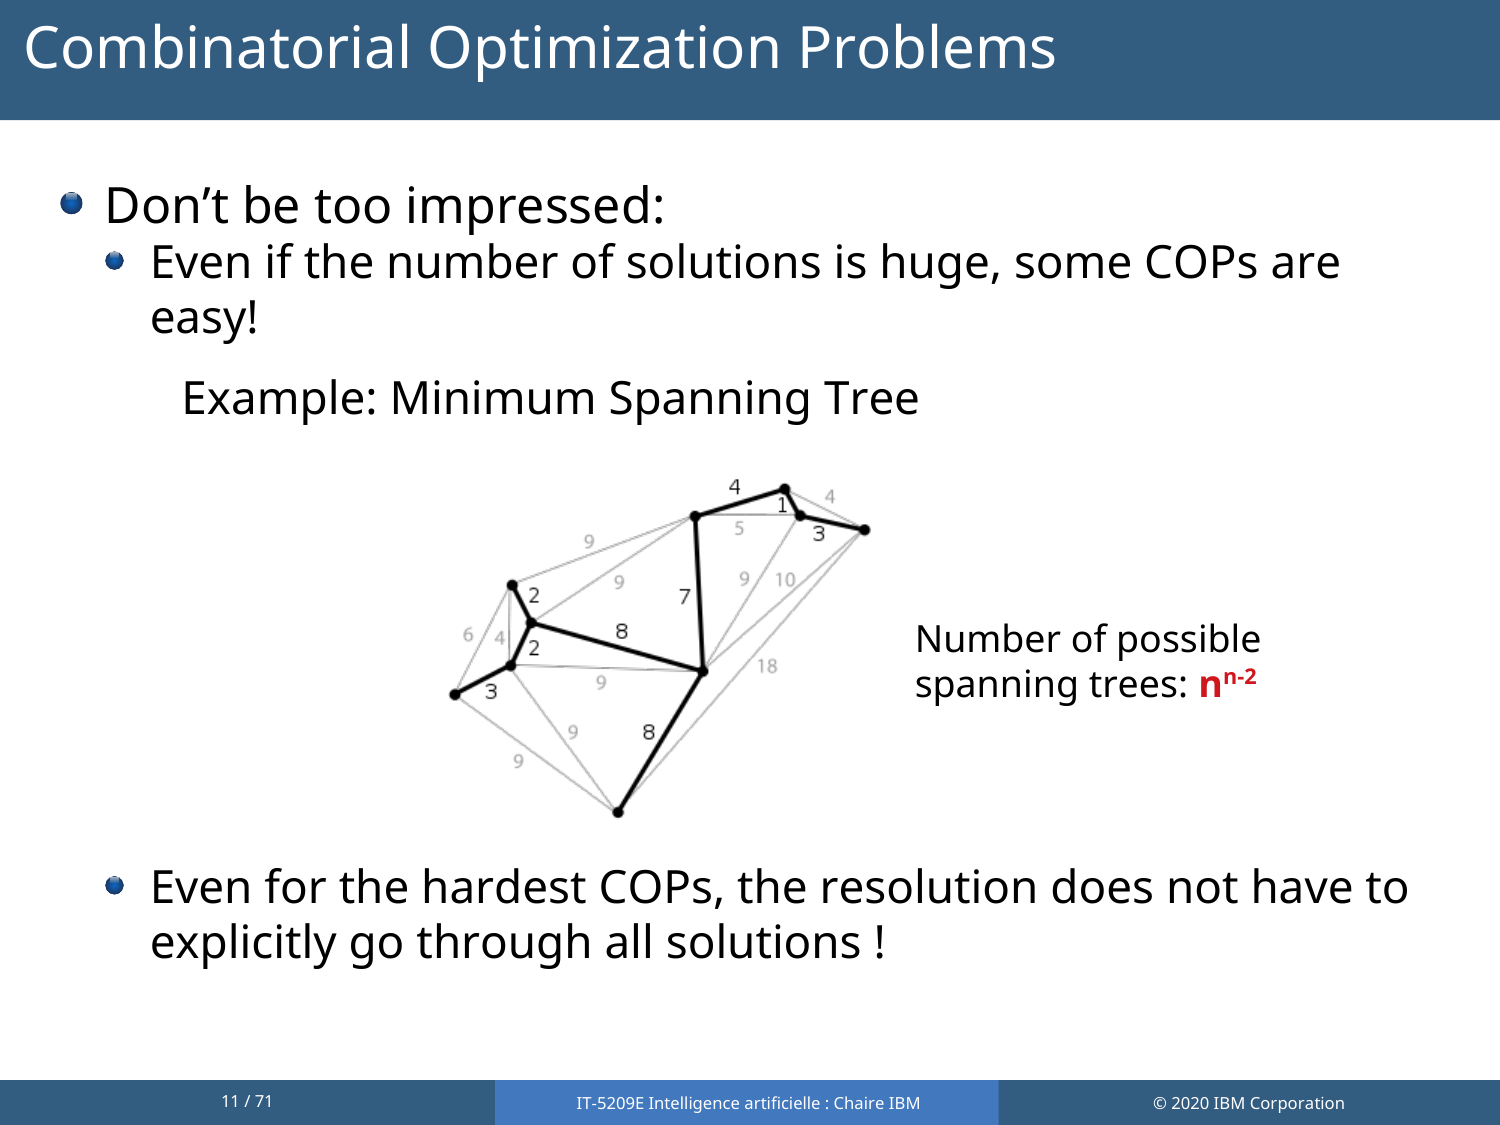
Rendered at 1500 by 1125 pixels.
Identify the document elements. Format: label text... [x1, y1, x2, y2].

picture [435, 469, 886, 833]
title Combinatorial Optimization Problems [0, 0, 1500, 121]
text_box Number of possible spanning trees: nn-2 [900, 607, 1298, 735]
list Don’t be too impressed: Even if the number of solutions is huge, some COPs are easy! Example: Minimum Spanning Tree Even for the hardest COPs, the resolution does not have to explicitly go through all solutions ! [45, 165, 1441, 1036]
